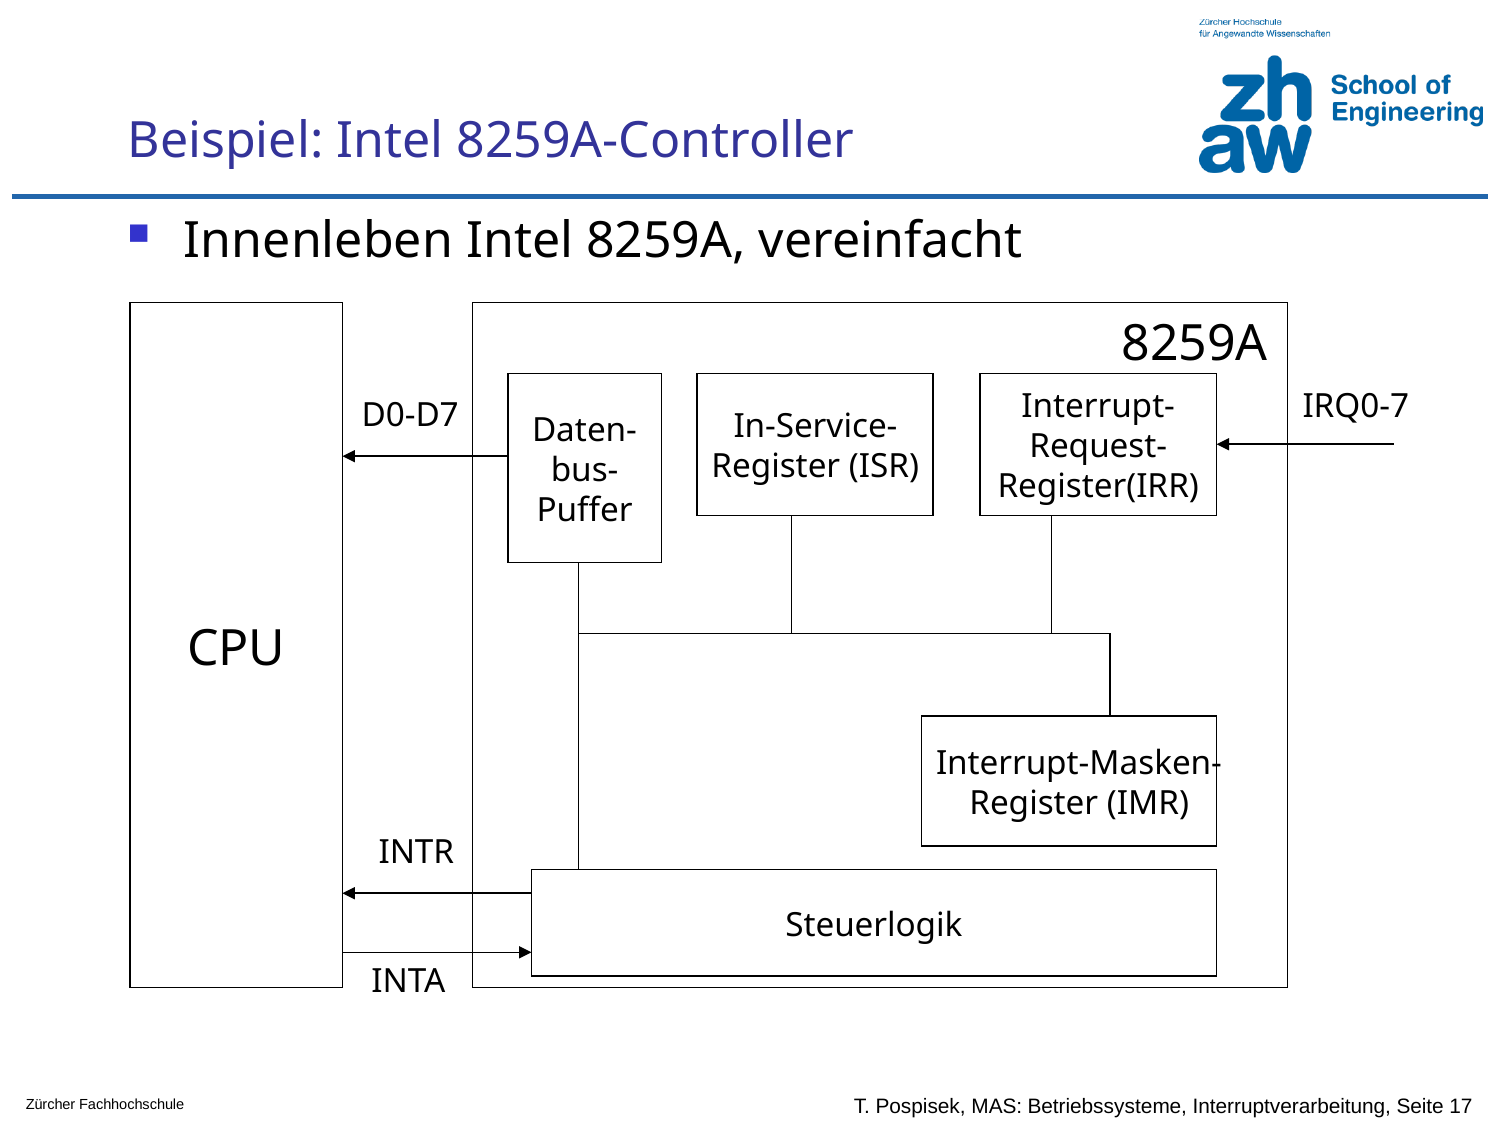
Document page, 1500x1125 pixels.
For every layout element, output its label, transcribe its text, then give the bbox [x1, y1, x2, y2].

text_box [472, 457, 578, 892]
picture [1199, 19, 1483, 173]
text_box Interrupt- Request- Register(IRR) [980, 373, 1217, 516]
list Innenleben Intel 8259A, vereinfacht [112, 200, 1375, 291]
text_box In-Service- Register (ISR) [696, 373, 933, 516]
title Beispiel: Intel 8259A-Controller [112, 50, 1391, 175]
text_box Daten- bus- Puffer [507, 373, 662, 563]
text_box Steuerlogik [531, 869, 1217, 976]
text_box 8259A [1106, 302, 1283, 378]
text_box [472, 894, 531, 952]
text_box CPU [129, 302, 343, 988]
text_box [1217, 302, 1288, 443]
text_box D0-D7 [346, 385, 474, 441]
text_box [472, 302, 1106, 633]
text_box INTR [363, 822, 470, 878]
text_box IRQ0-7 [1287, 377, 1425, 433]
text_box INTA [356, 952, 461, 1008]
text_box Interrupt-Masken- Register (IMR) [921, 716, 1217, 846]
text_box [472, 445, 1288, 988]
